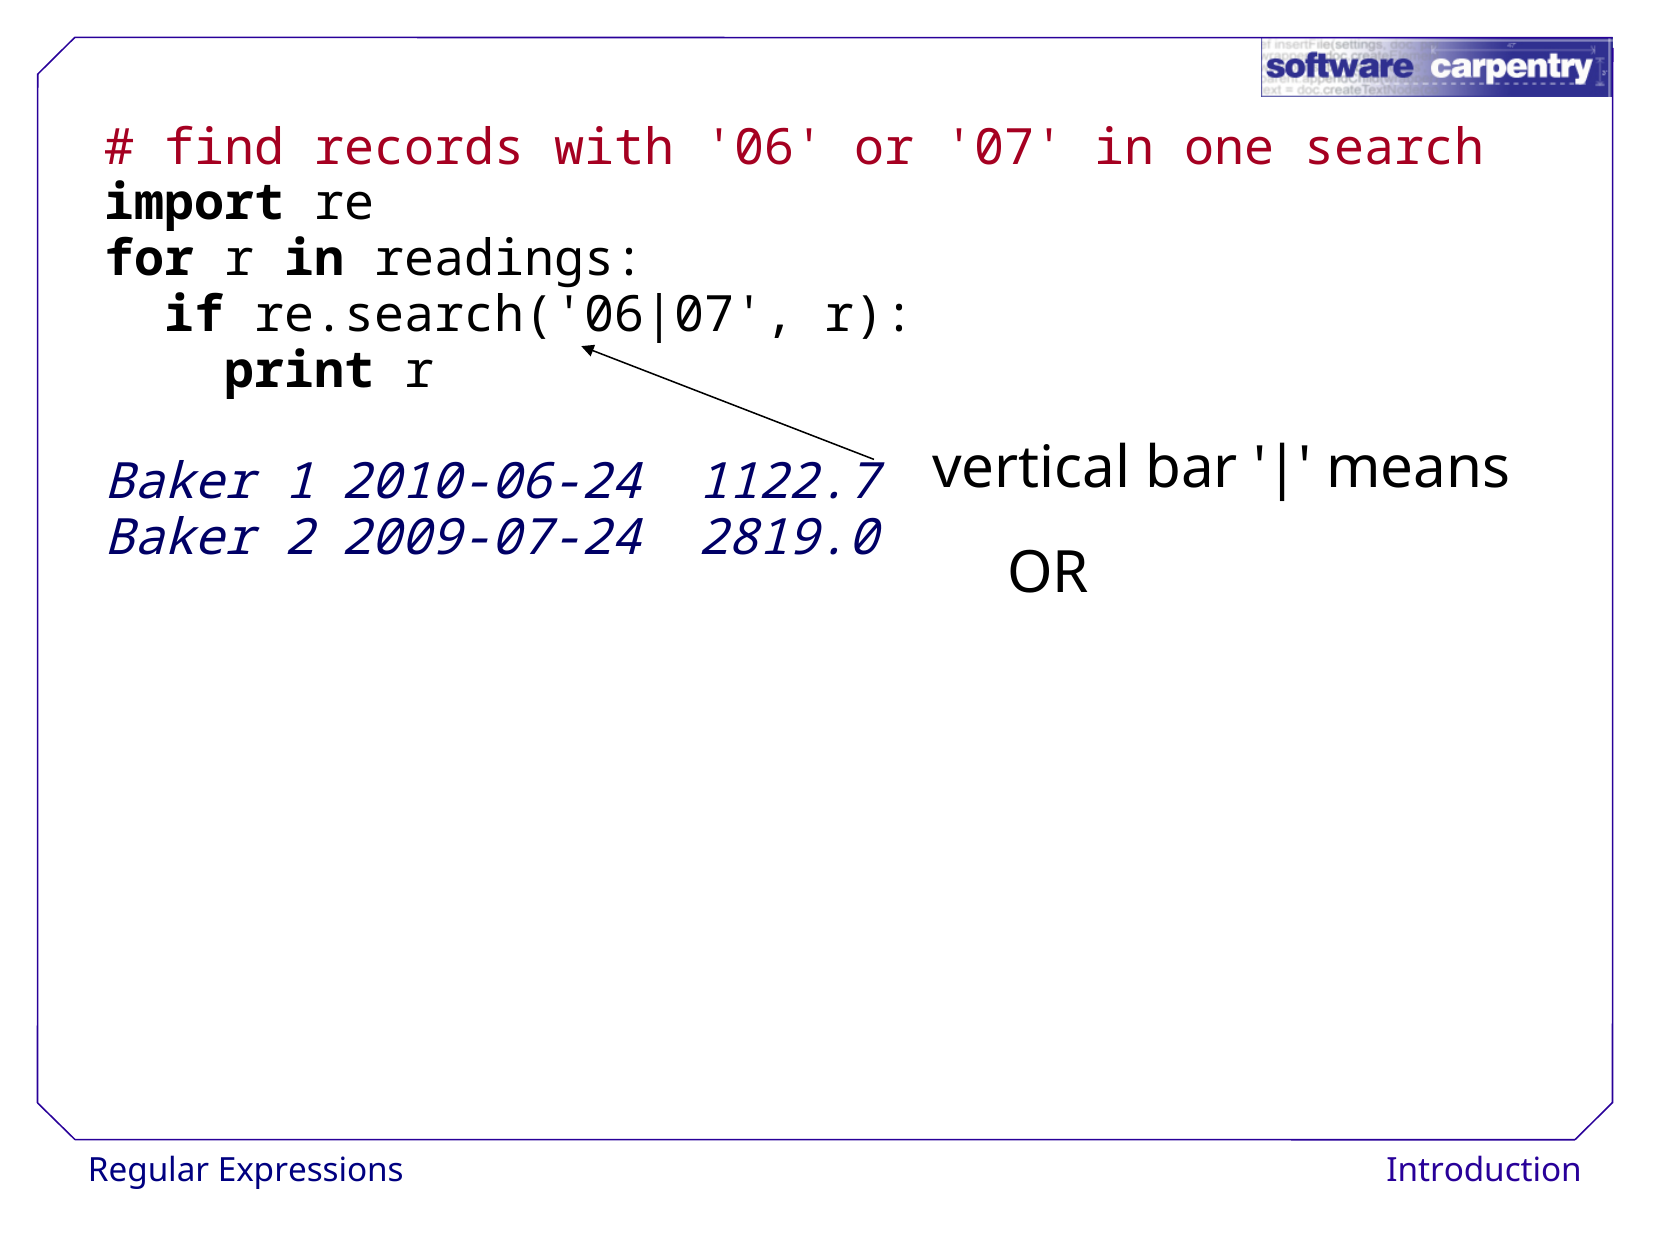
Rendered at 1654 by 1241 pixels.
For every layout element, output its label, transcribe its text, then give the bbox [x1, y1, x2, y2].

picture [1261, 39, 1613, 97]
text_box # find records with '06' or '07' in one search import re for r in readings: if re.search('06|07', r): print r Baker 1 2010-06-24 1122.7 Baker 2 2009-07-24 2819.0 [89, 112, 1512, 999]
text_box vertical bar '|' means OR [917, 386, 1602, 612]
